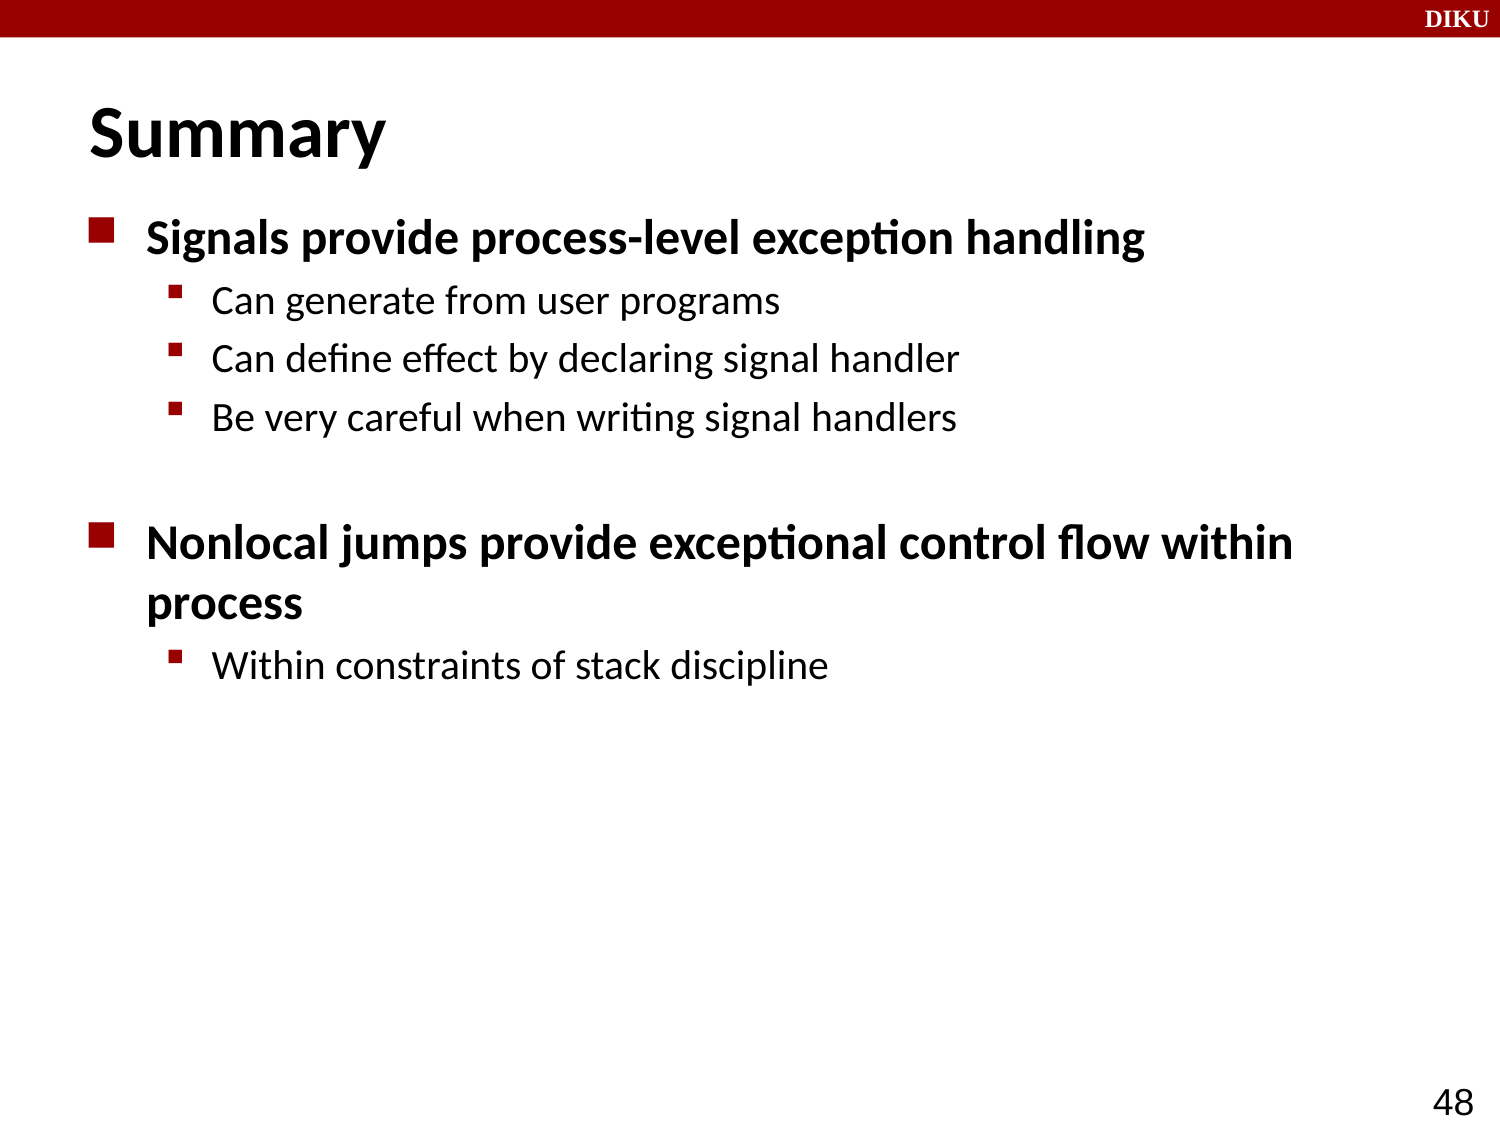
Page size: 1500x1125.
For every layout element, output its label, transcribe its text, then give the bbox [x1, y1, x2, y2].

text_box Signals provide process-level exception handling Can generate from user programs Can define effect by declaring signal handler Be very careful when writing signal handlers Nonlocal jumps provide exceptional control flow within process Within constraints of stack discipline [74, 196, 1371, 1013]
text_box Summary [74, 80, 438, 175]
